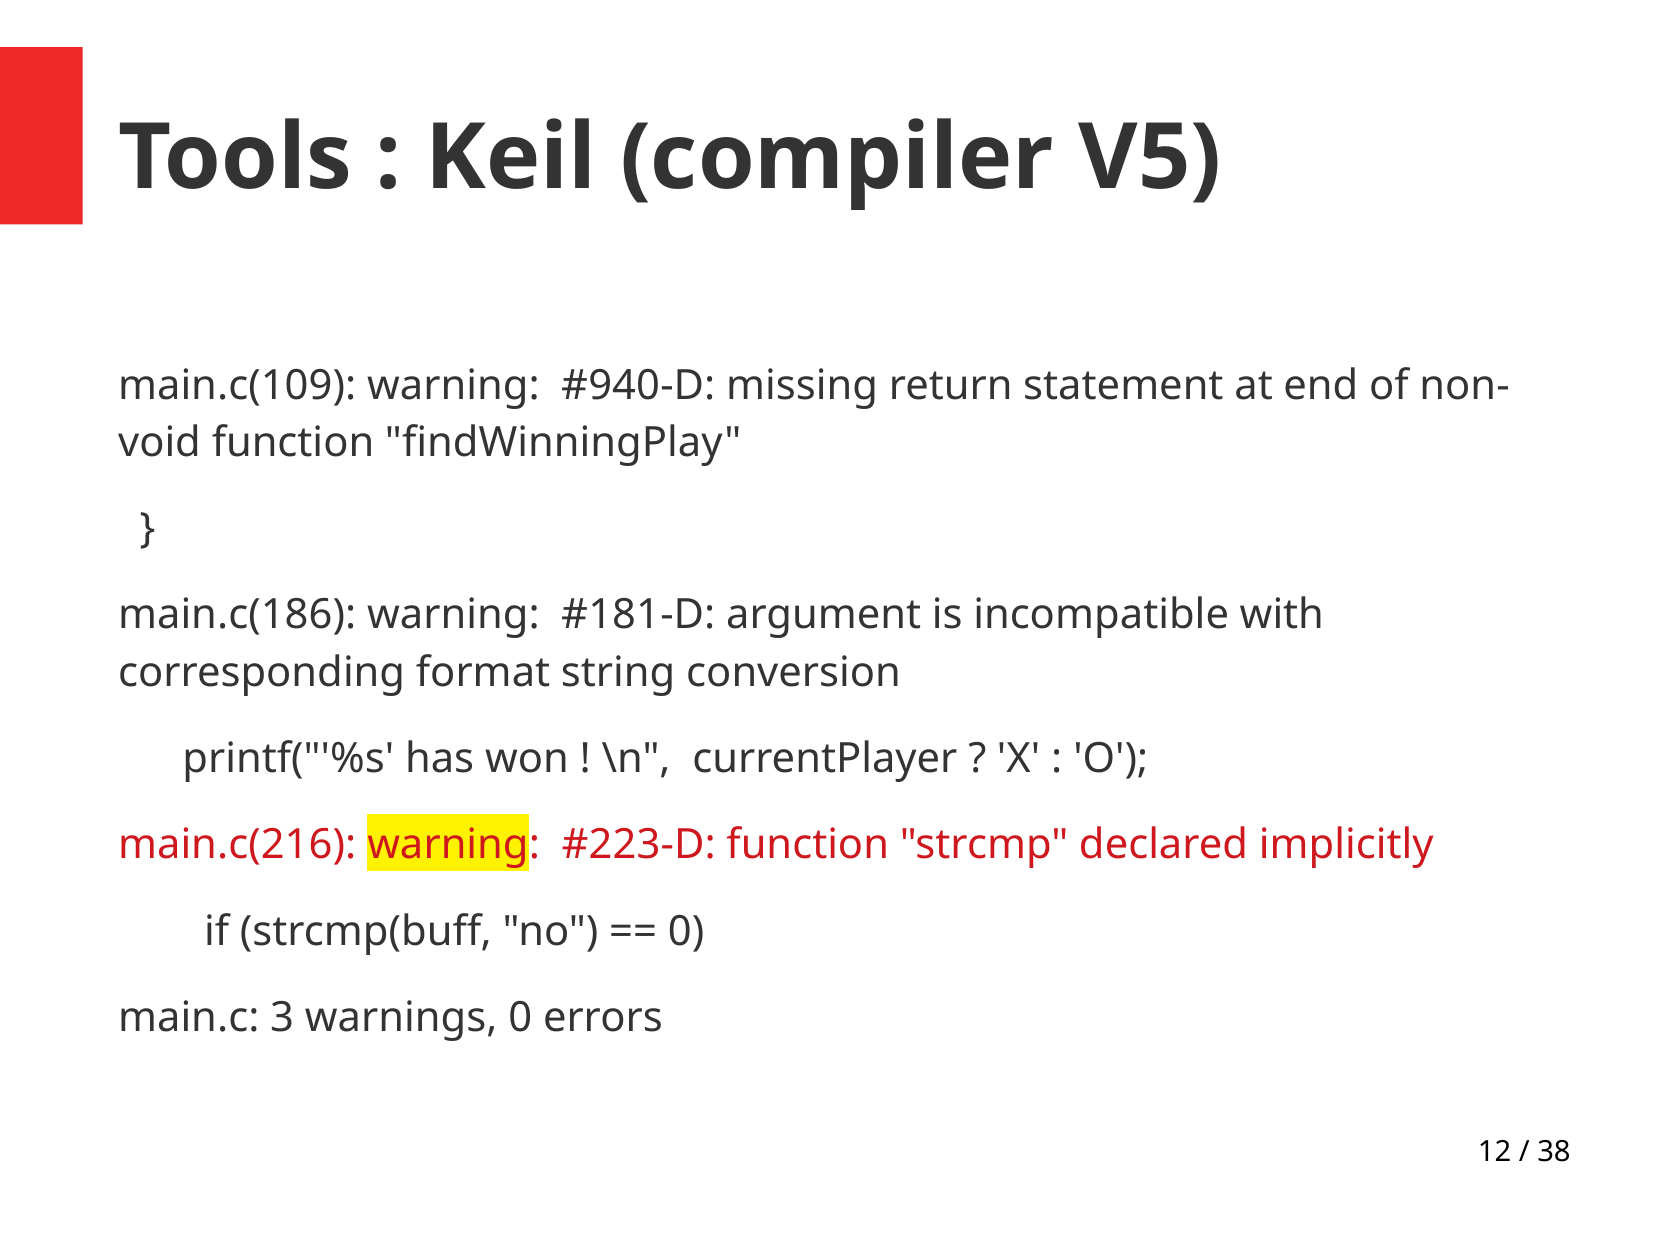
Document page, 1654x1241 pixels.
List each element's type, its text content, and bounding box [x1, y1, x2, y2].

title Tools : Keil (compiler V5) [118, 49, 1571, 257]
list main.c(109): warning: #940-D: missing return statement at end of non-void function "findWinningPlay" } main.c(186): warning: #181-D: argument is incompatible with corresponding format string conversion printf("'%s' has won ! \n", currentPlayer ? 'X' : 'O'); main.c(216): warning: #223-D: function "strcmp" declared implicitly if (strcmp(buff, "no") == 0) main.c: 3 warnings, 0 errors [118, 354, 1536, 1074]
